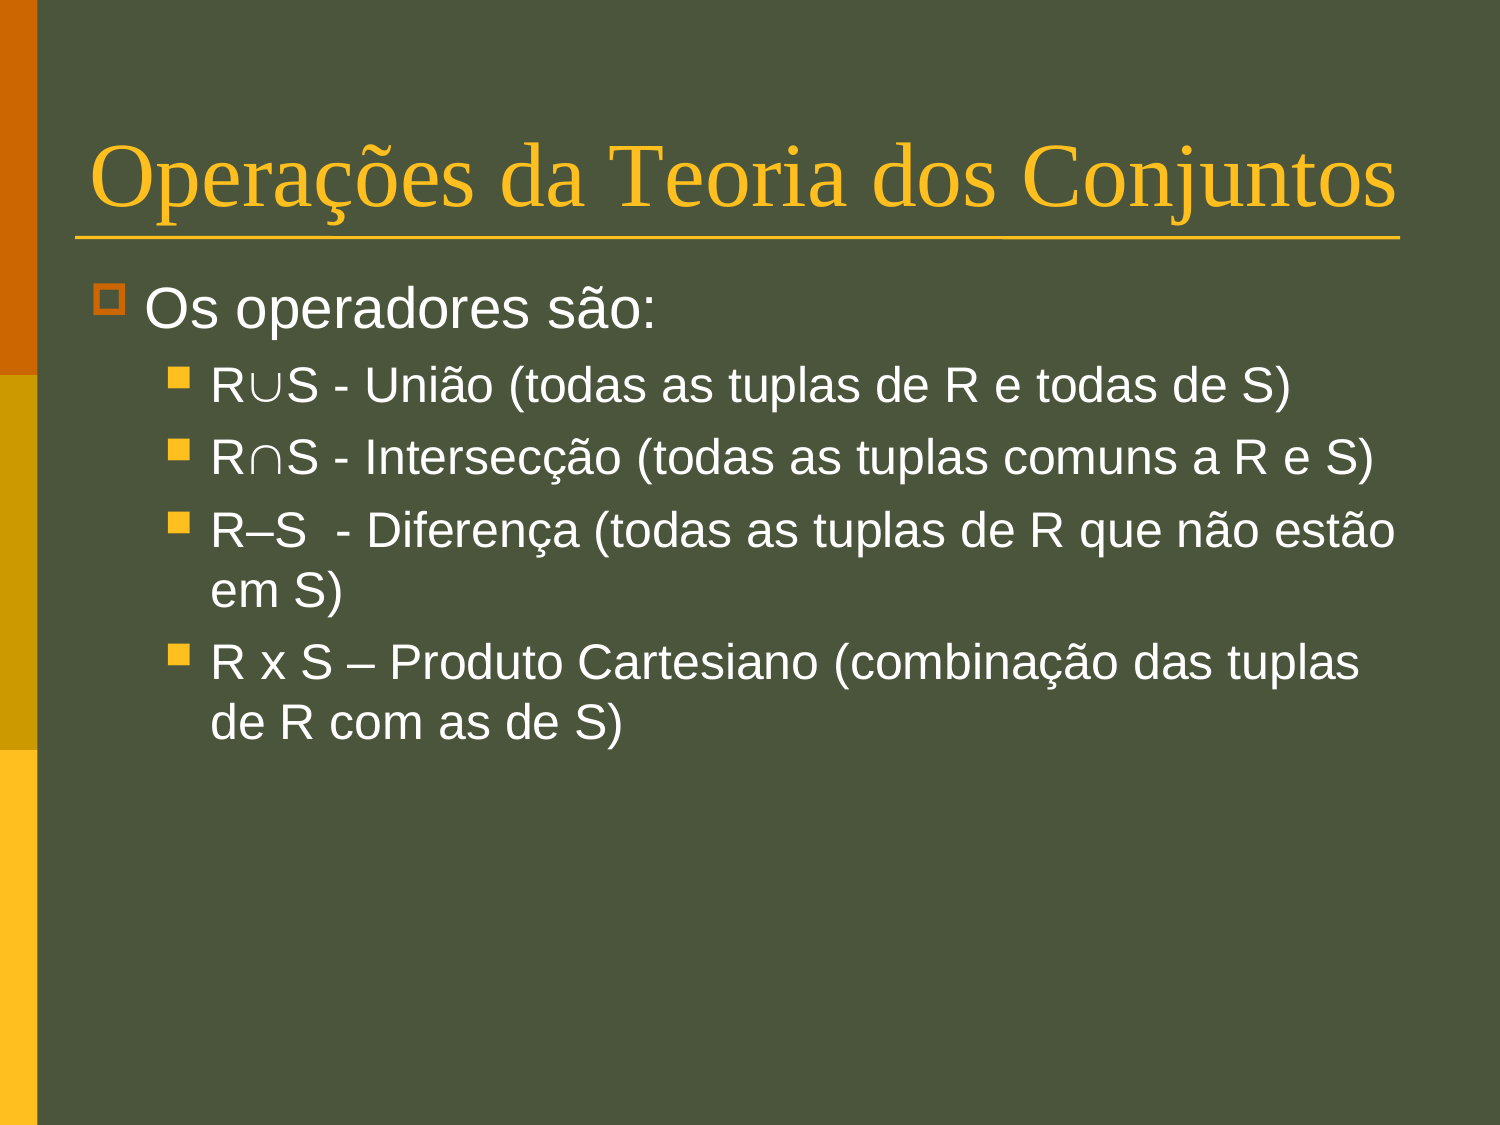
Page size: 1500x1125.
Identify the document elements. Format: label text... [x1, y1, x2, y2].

list Os operadores são: RS - União (todas as tuplas de R e todas de S)‏ RS - Intersecção (todas as tuplas comuns a R e S)‏ R–S - Diferença (todas as tuplas de R que não estão em S)‏ R x S – Produto Cartesiano (combinação das tuplas de R com as de S)‏ [75, 262, 1426, 1006]
title Operações da Teoria dos Conjuntos [75, 45, 1426, 233]
